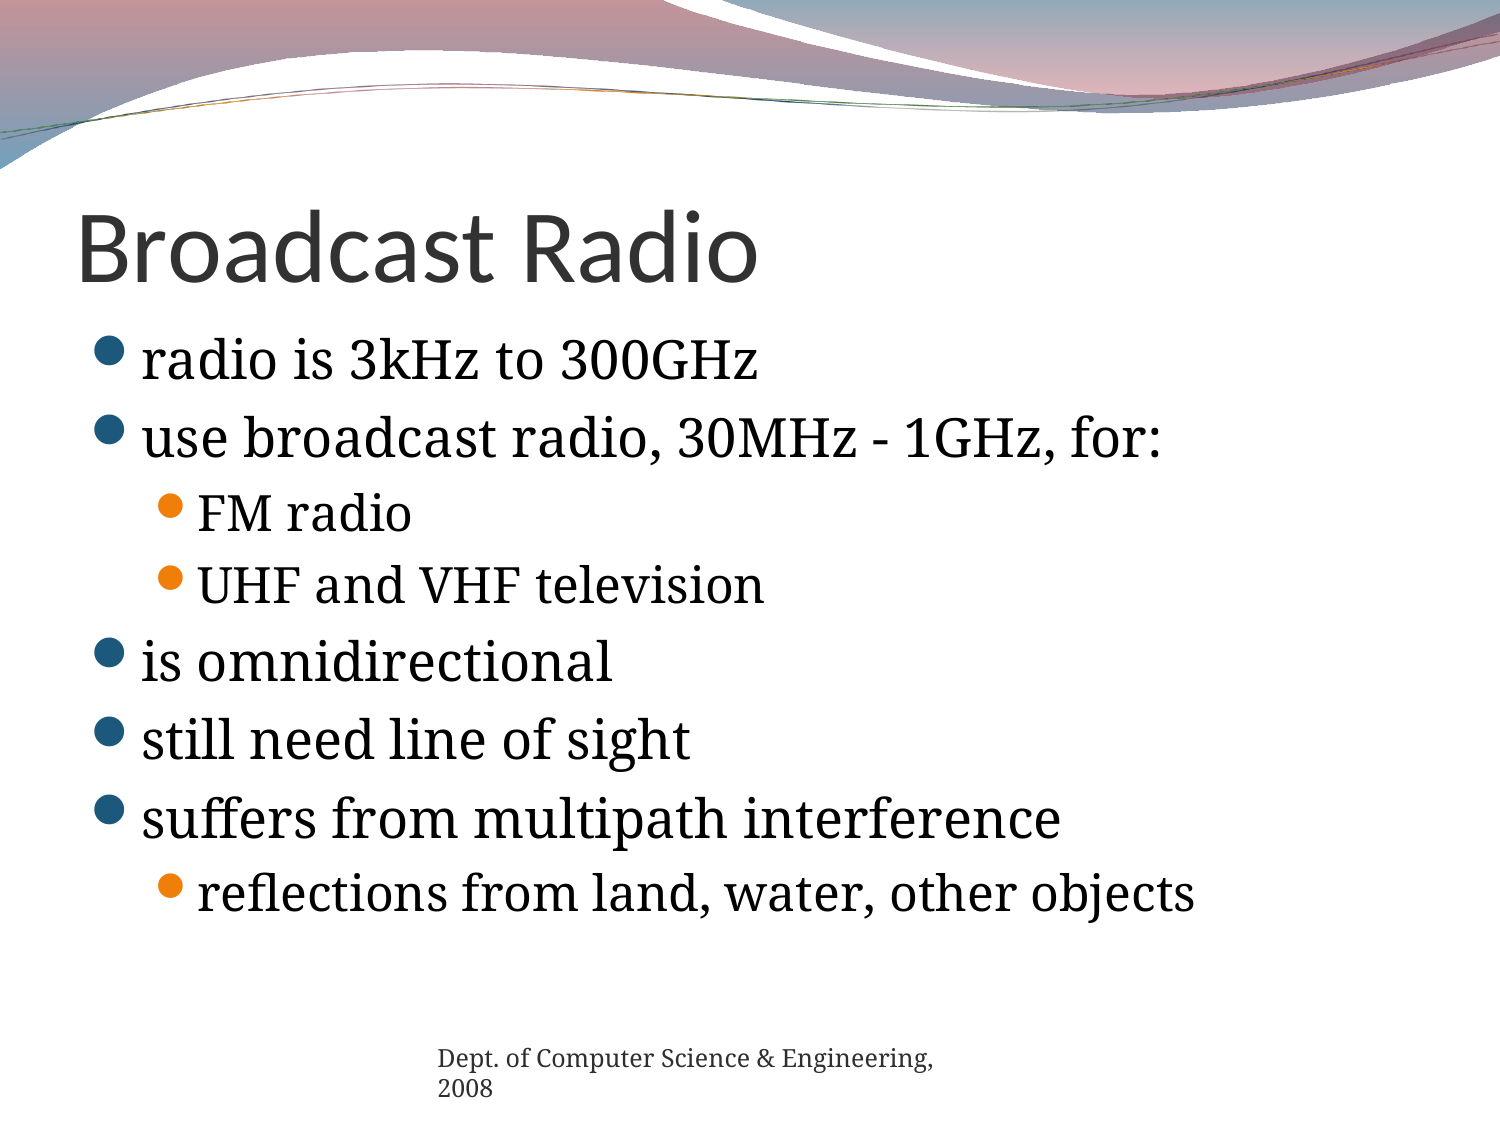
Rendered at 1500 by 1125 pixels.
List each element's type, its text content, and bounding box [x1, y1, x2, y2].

title Broadcast Radio [75, 115, 1426, 304]
list radio is 3kHz to 300GHz use broadcast radio, 30MHz - 1GHz, for: FM radio UHF and VHF television is omnidirectional still need line of sight suffers from multipath interference reflections from land, water, other objects [75, 317, 1426, 1038]
text_box Dept. of Computer Science & Engineering, 2008 [437, 1042, 988, 1103]
picture [0, 33, 1500, 140]
